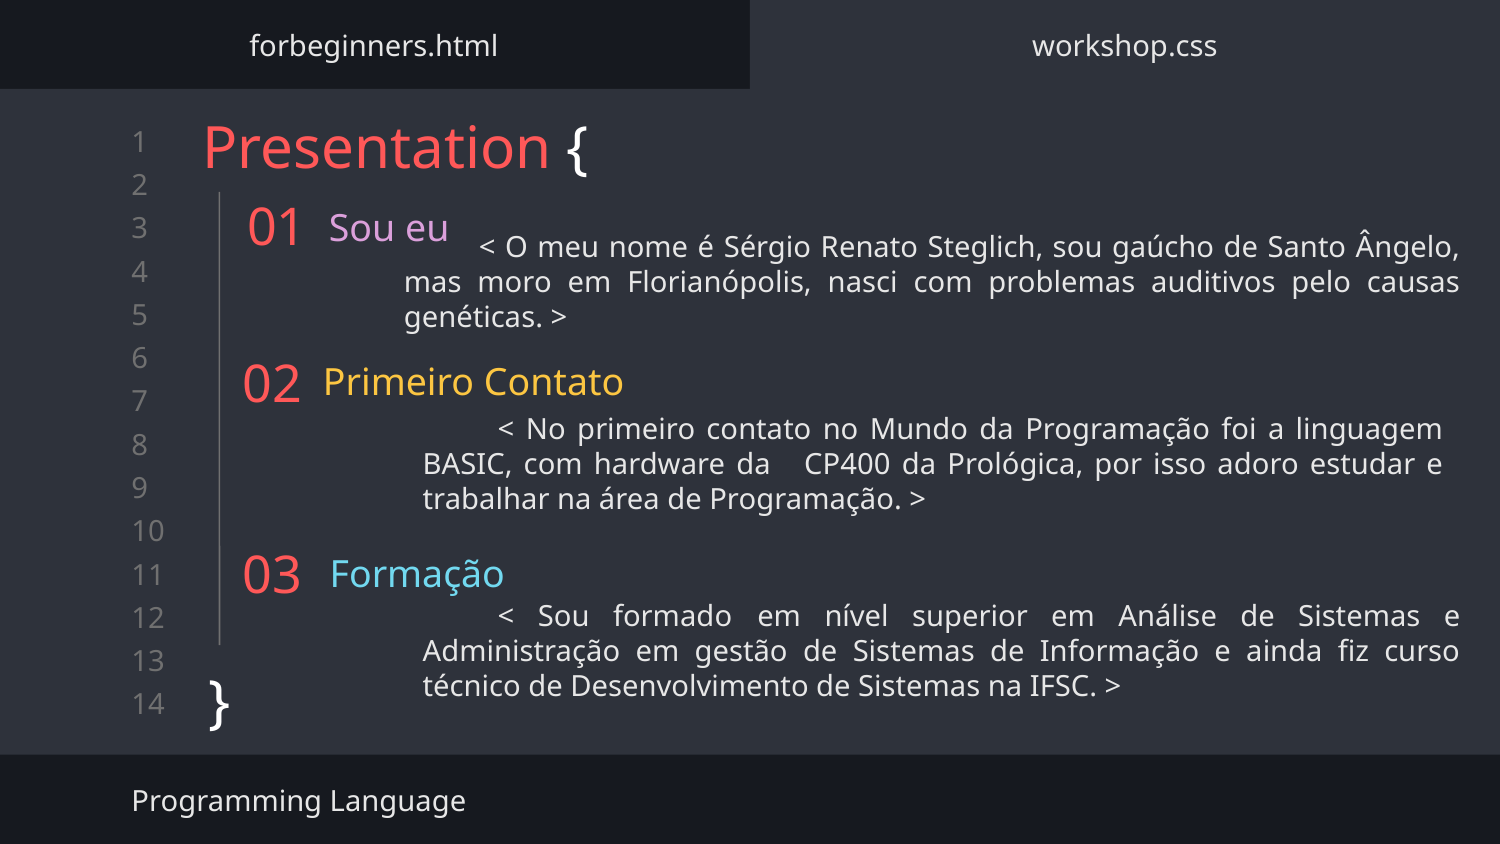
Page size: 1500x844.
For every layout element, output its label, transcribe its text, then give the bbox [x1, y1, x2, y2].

subtitle Programming Language [116, 770, 915, 829]
subtitle workshop.css [750, 15, 1500, 74]
subtitle < Sou formado em nível superior em Análise de Sistemas e Administração em gestão de Sistemas de Informação e ainda fiz curso técnico de Desenvolvimento de Sistemas na IFSC. > [407, 557, 1476, 740]
title 02 [221, 352, 307, 411]
title 03 [221, 545, 314, 601]
title 01 [221, 195, 336, 254]
subtitle Sou eu [313, 198, 578, 254]
subtitle Primeiro Contato [307, 340, 808, 421]
subtitle < O meu nome é Sérgio Renato Steglich, sou gaúcho de Santo Ângelo, mas moro em Florianópolis, nasci com problemas auditivos pelo causas genéticas. > [313, 198, 1476, 363]
subtitle forbeginners.html [0, 15, 749, 74]
subtitle < No primeiro contato no Mundo da Programação foi a linguagem BASIC, com hardware da CP400 da Prológica, por isso adoro estudar e trabalhar na área de Programação. > [407, 380, 1460, 545]
title Presentation { [187, 95, 1384, 185]
subtitle Formação [314, 545, 617, 601]
text_box } [177, 648, 261, 749]
